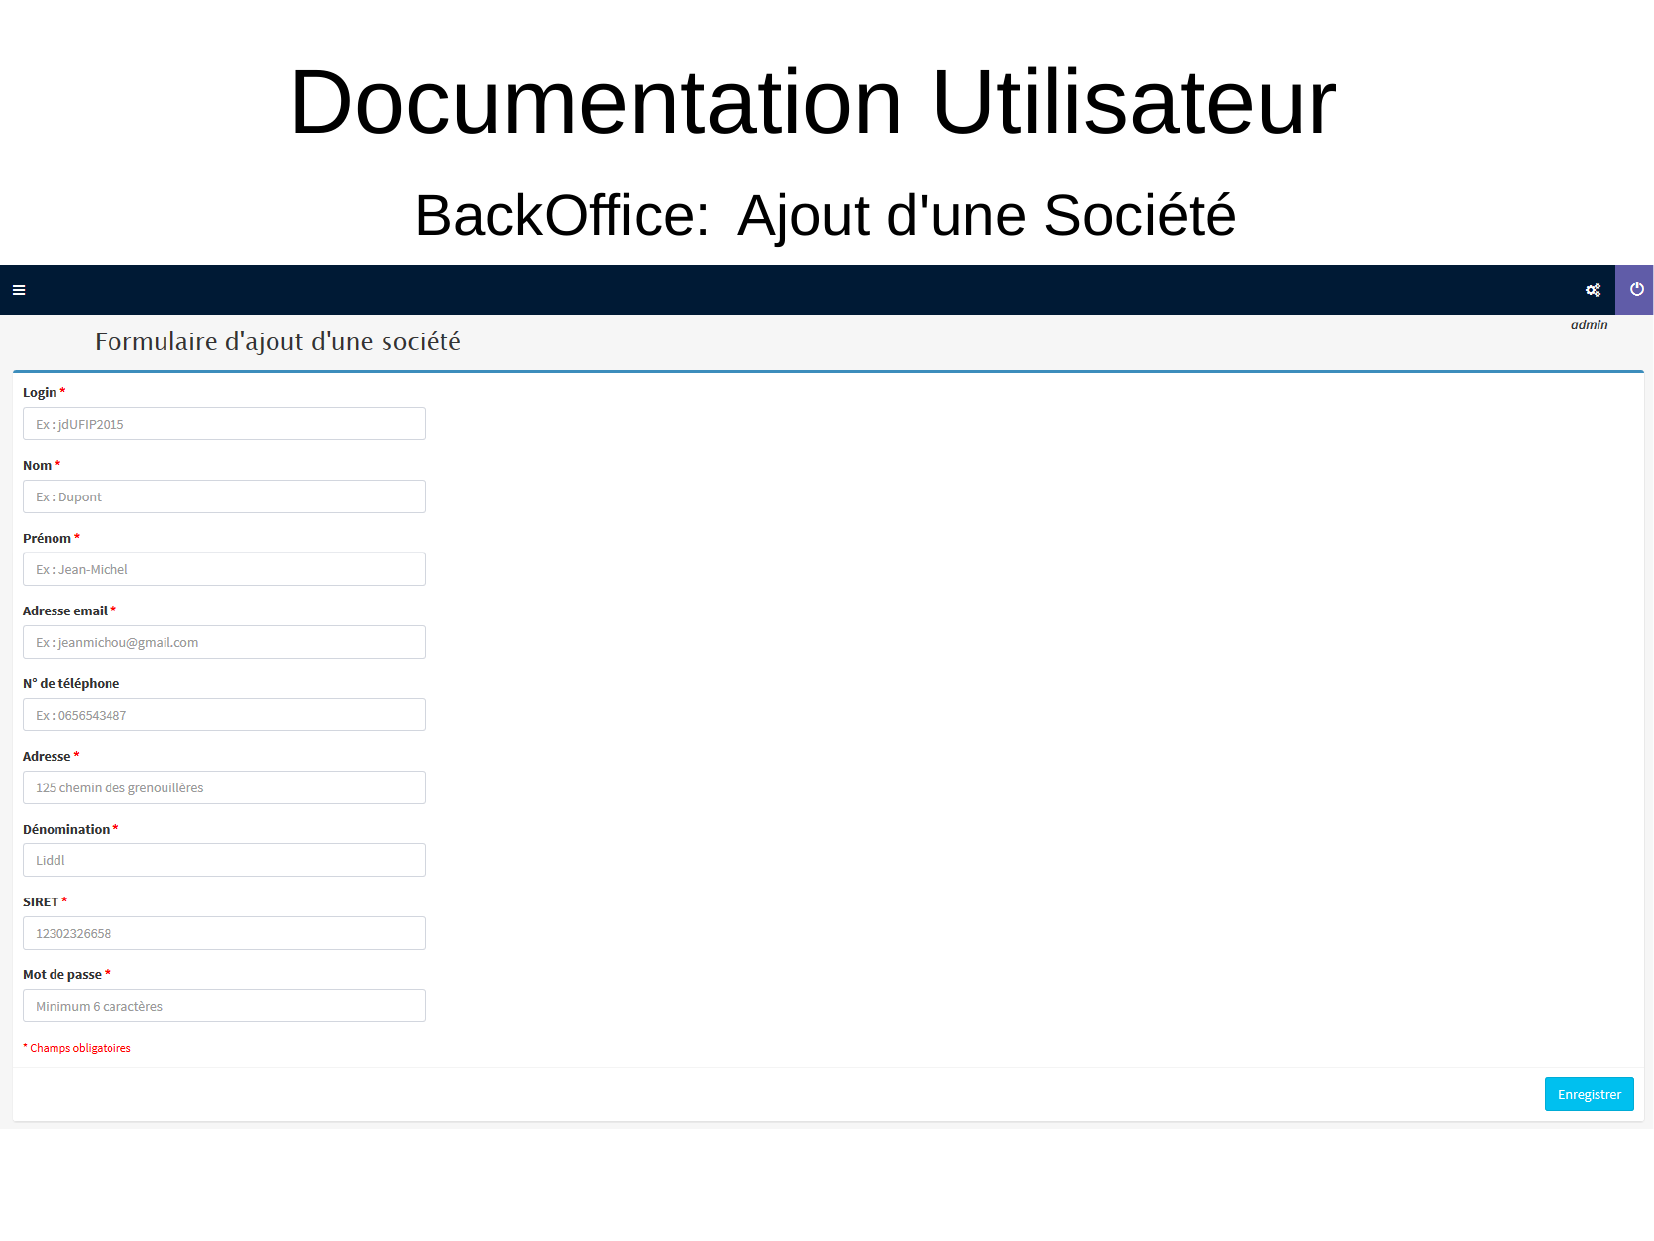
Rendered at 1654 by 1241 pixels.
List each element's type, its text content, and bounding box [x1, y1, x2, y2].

title Documentation Utilisateur BackOffice: Ajout d'une Société [82, 49, 1571, 257]
picture [0, 265, 1654, 1129]
